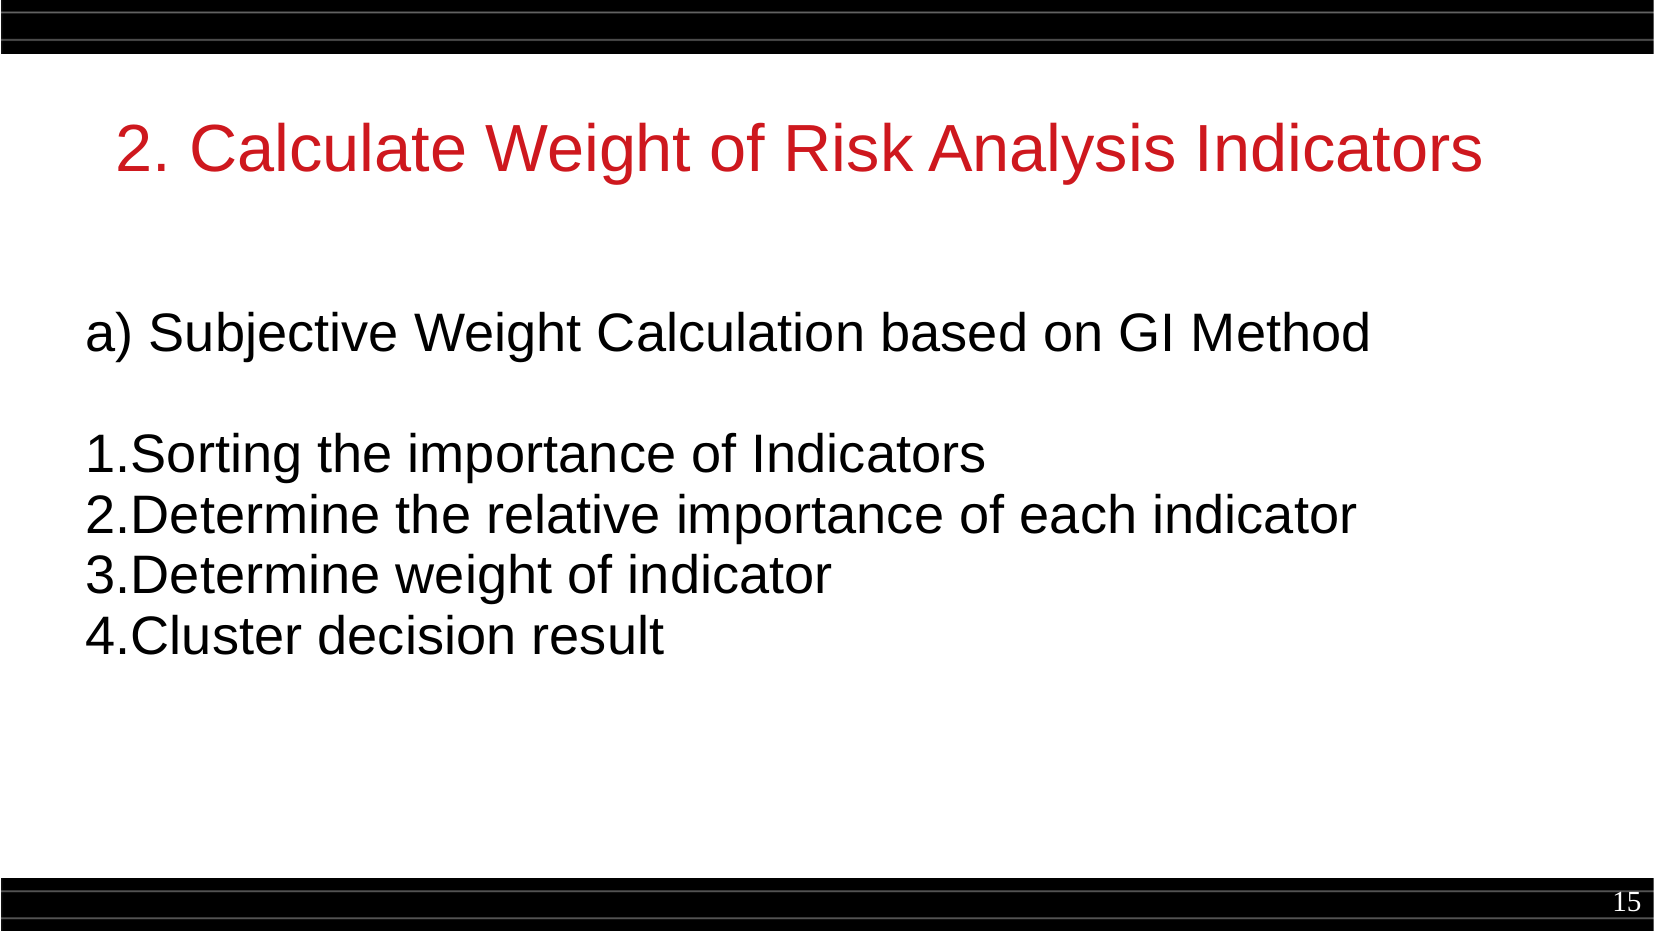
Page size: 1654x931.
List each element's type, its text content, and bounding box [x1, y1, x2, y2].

text_box 2. Calculate Weight of Risk Analysis Indicators [100, 103, 1501, 193]
text_box a) Subjective Weight Calculation based on GI Method Sorting the importance of Indicators Determine the relative importance of each indicator Determine weight of indicator Cluster decision result [70, 295, 1607, 674]
picture [1, 0, 1654, 54]
picture [1, 878, 1654, 931]
